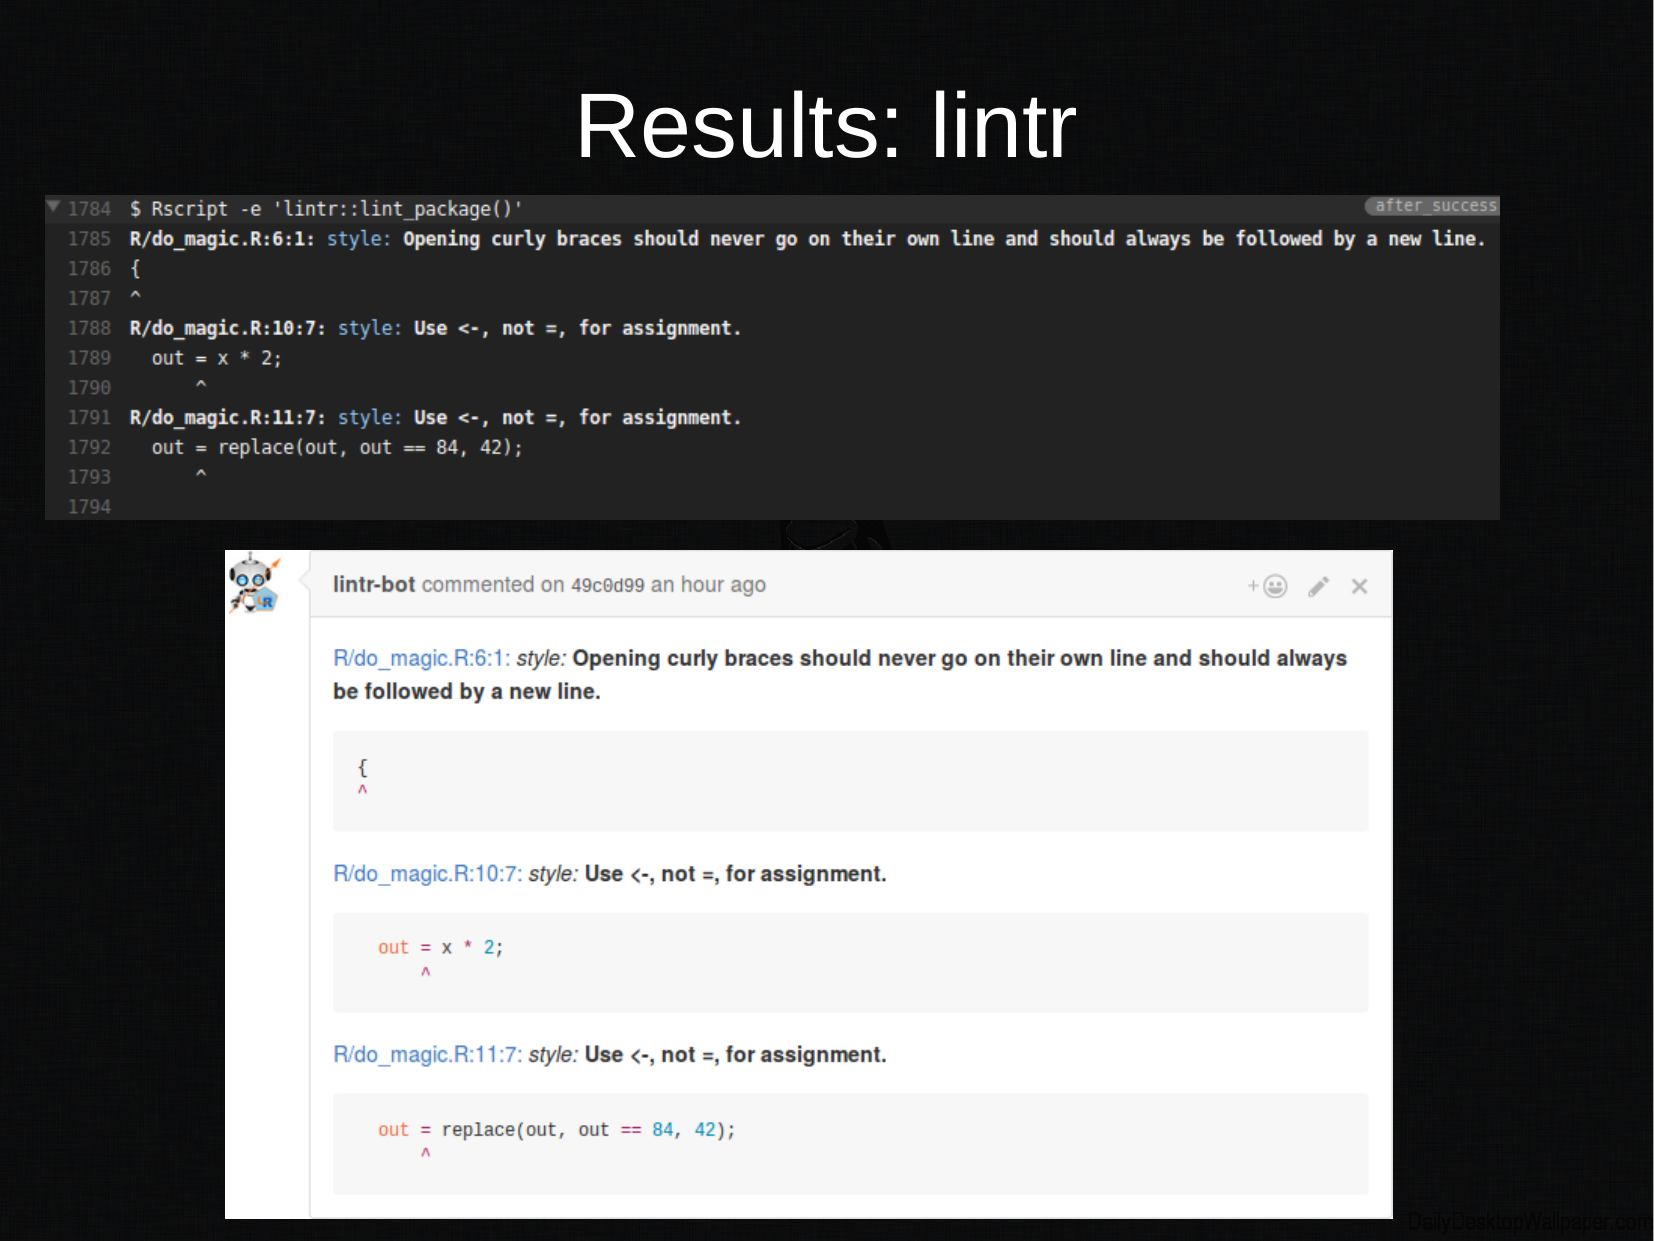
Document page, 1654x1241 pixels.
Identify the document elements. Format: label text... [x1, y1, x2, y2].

title Results: lintr [389, 47, 1264, 195]
picture [0, 0, 1654, 1241]
